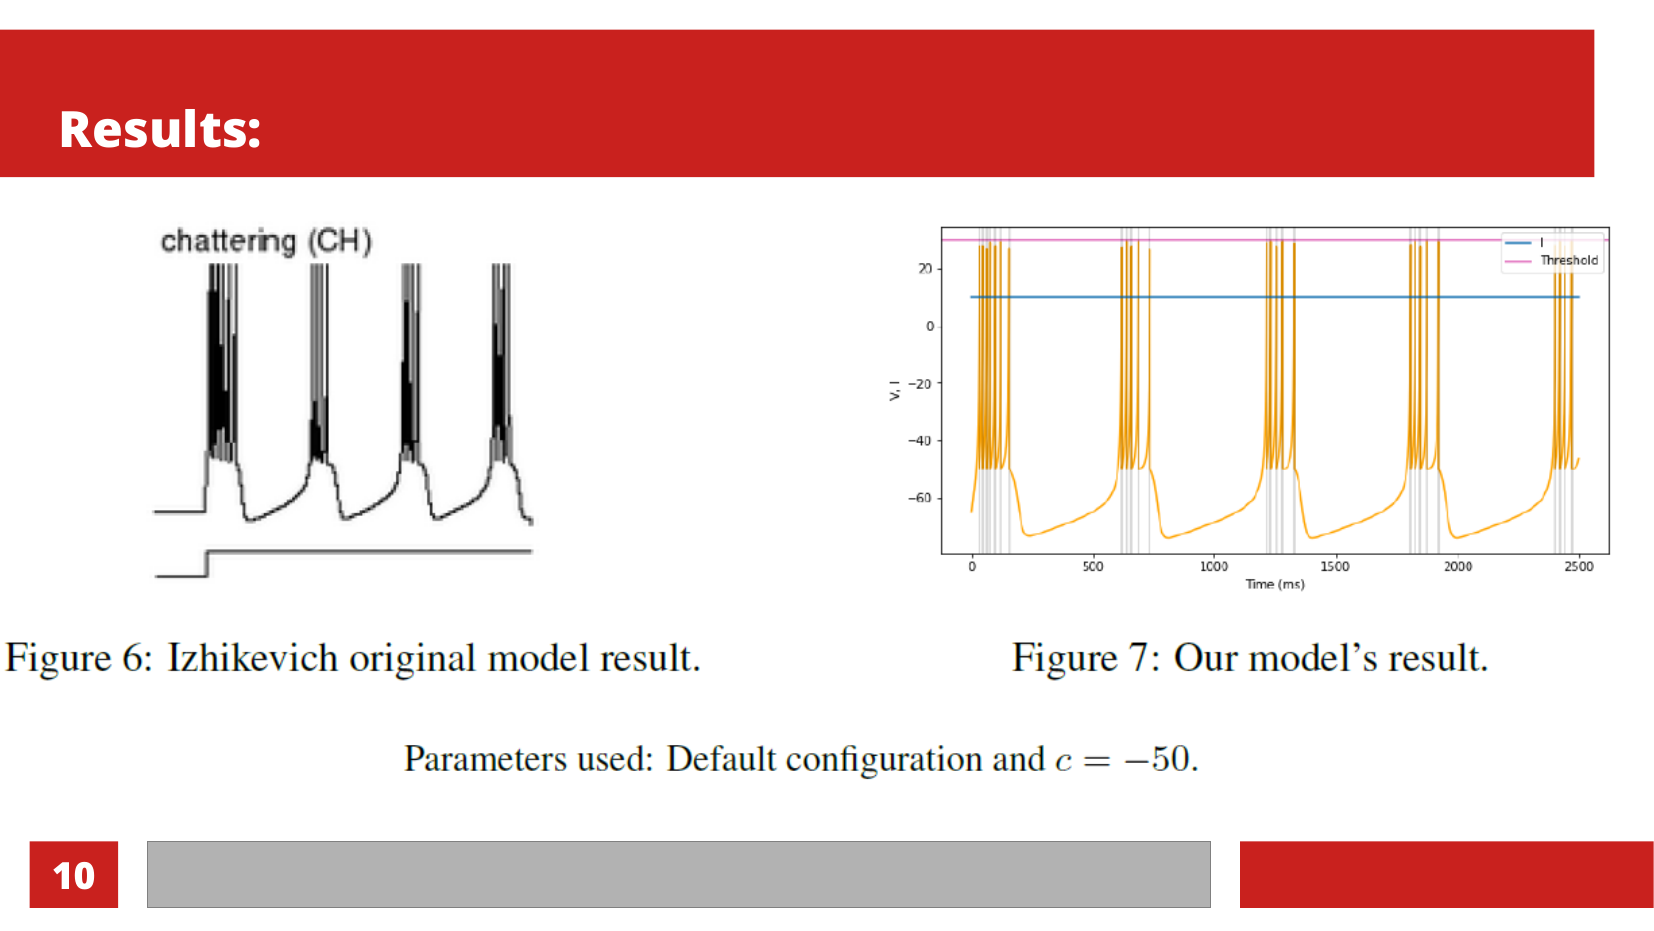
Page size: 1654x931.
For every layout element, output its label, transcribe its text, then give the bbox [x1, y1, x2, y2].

title Results: [59, 44, 1595, 163]
picture [0, 204, 1625, 798]
